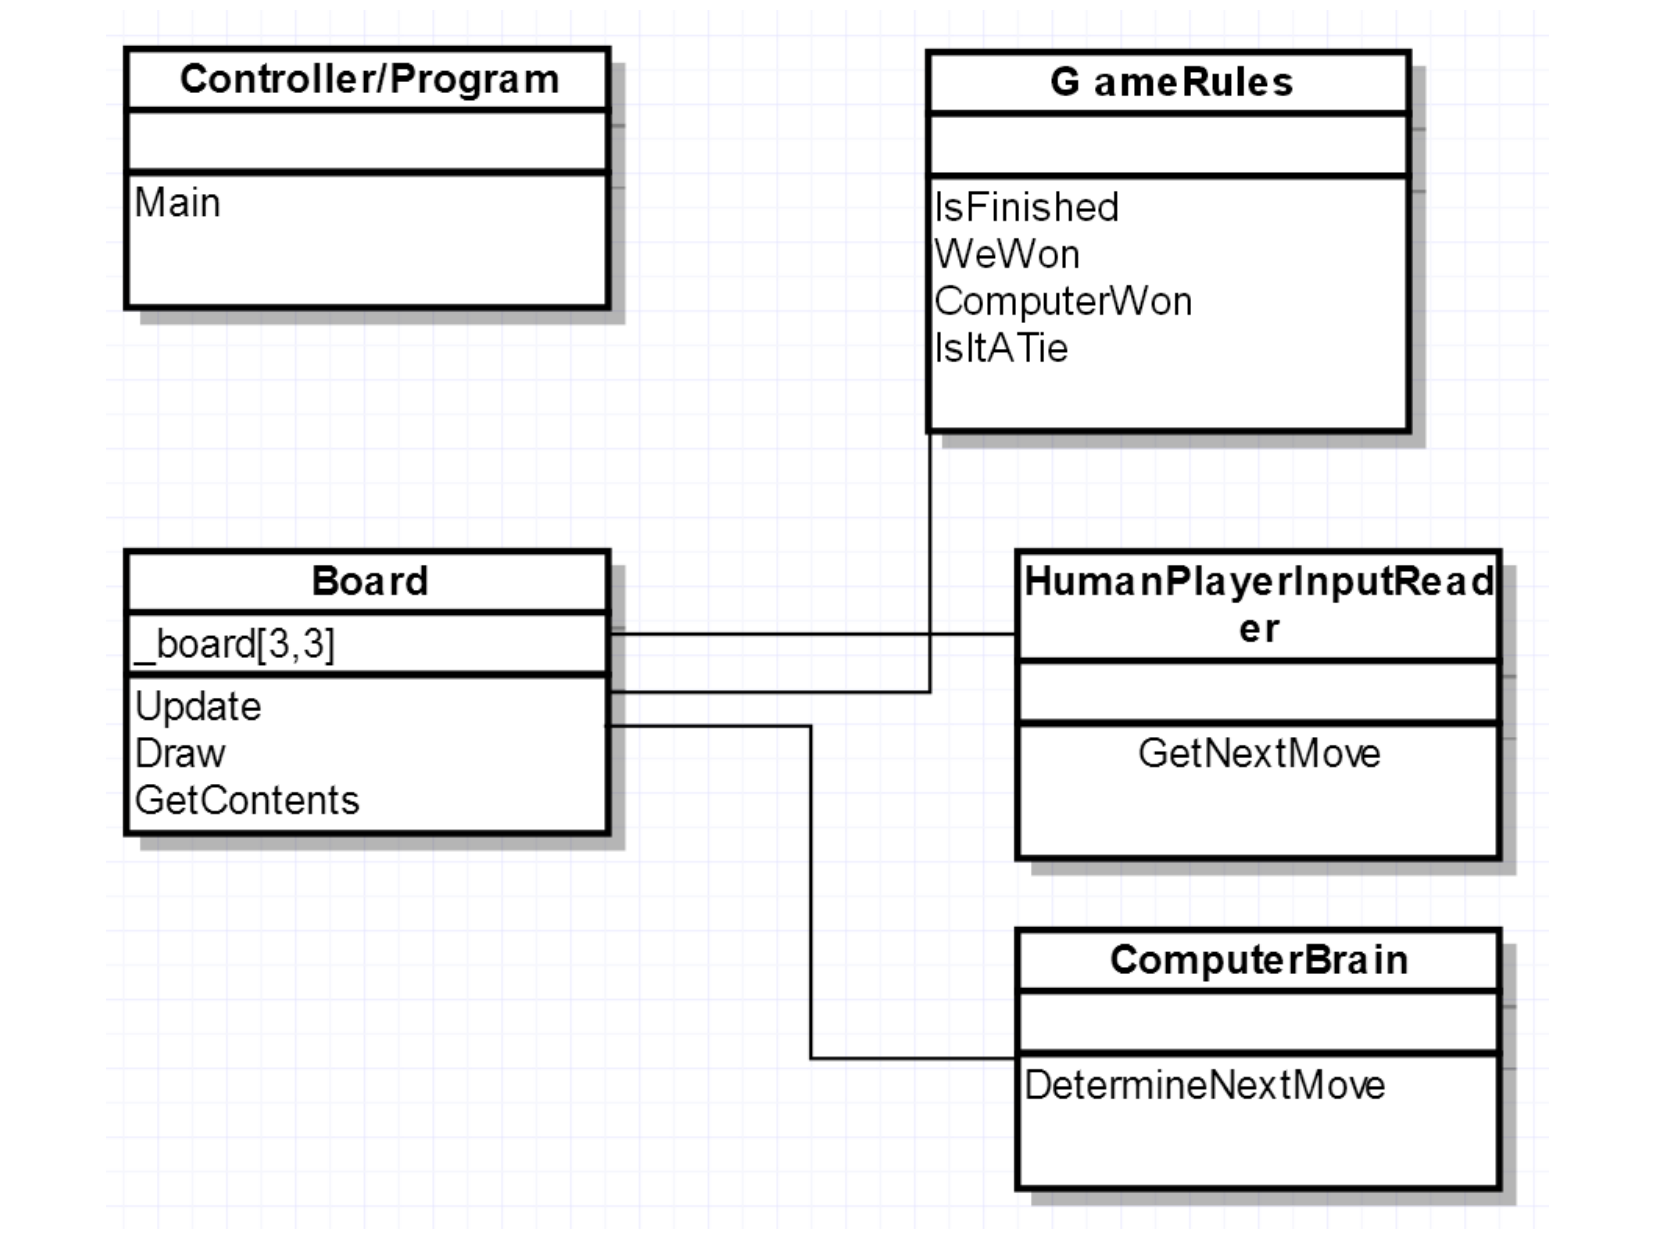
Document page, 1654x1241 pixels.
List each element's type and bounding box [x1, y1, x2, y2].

picture [106, 10, 1549, 1229]
